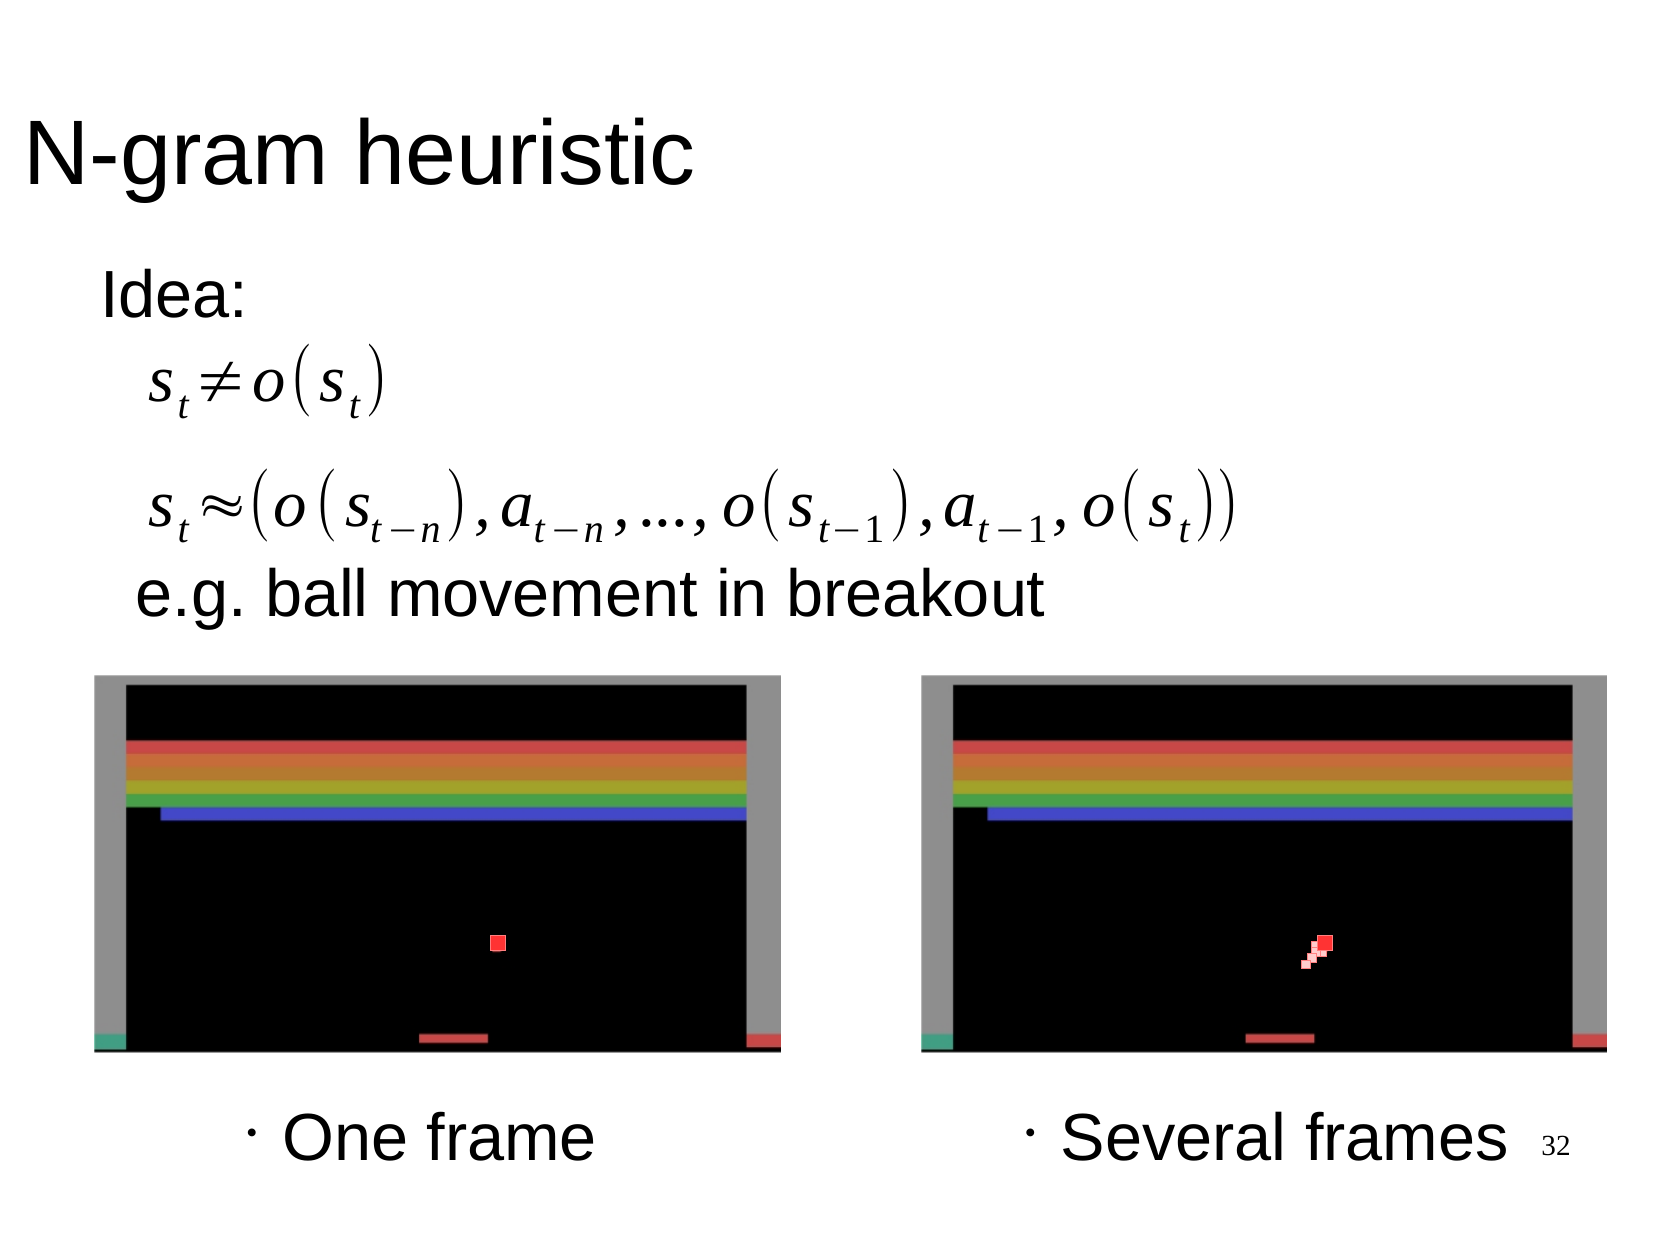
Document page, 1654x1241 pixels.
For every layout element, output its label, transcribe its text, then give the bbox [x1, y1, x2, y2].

chart [131, 339, 403, 426]
text_box [490, 935, 506, 951]
title N-gram heuristic [23, 49, 1512, 257]
text_box One frame [10, 1099, 837, 1175]
text_box [1301, 935, 1333, 969]
text_box Idea: e.g. ball movement in breakout [64, 238, 1255, 649]
picture [921, 675, 1607, 1053]
picture [94, 675, 781, 1053]
text_box Several frames [837, 1099, 1654, 1175]
chart [131, 463, 1256, 550]
